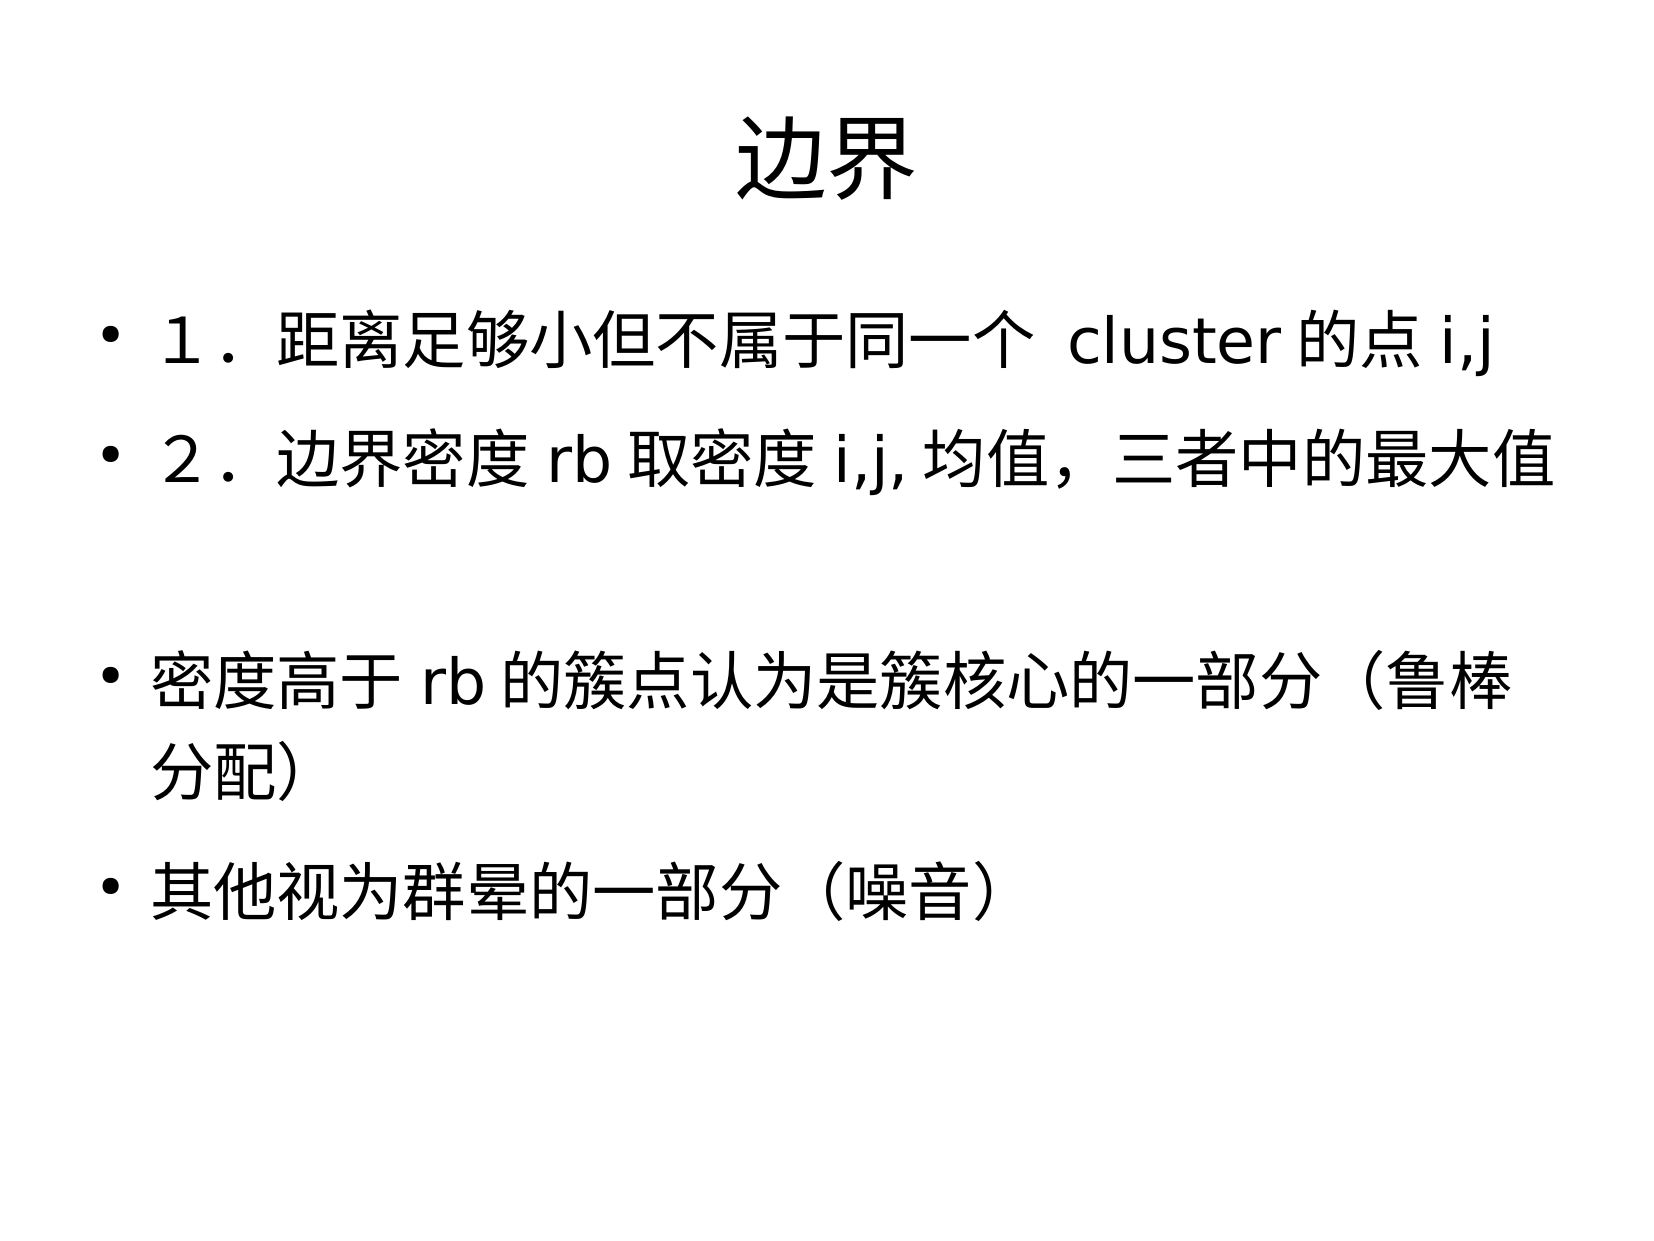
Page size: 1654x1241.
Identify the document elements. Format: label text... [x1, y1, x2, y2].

title 边界 [82, 49, 1571, 257]
list １．距离足够小但不属于同一个 cluster的点i,j ２．边界密度rb取密度i,j,均值，三者中的最大值 密度高于rb的簇点认为是簇核心的一部分（鲁棒分配） 其他视为群晕的一部分（噪音） [82, 290, 1571, 1010]
